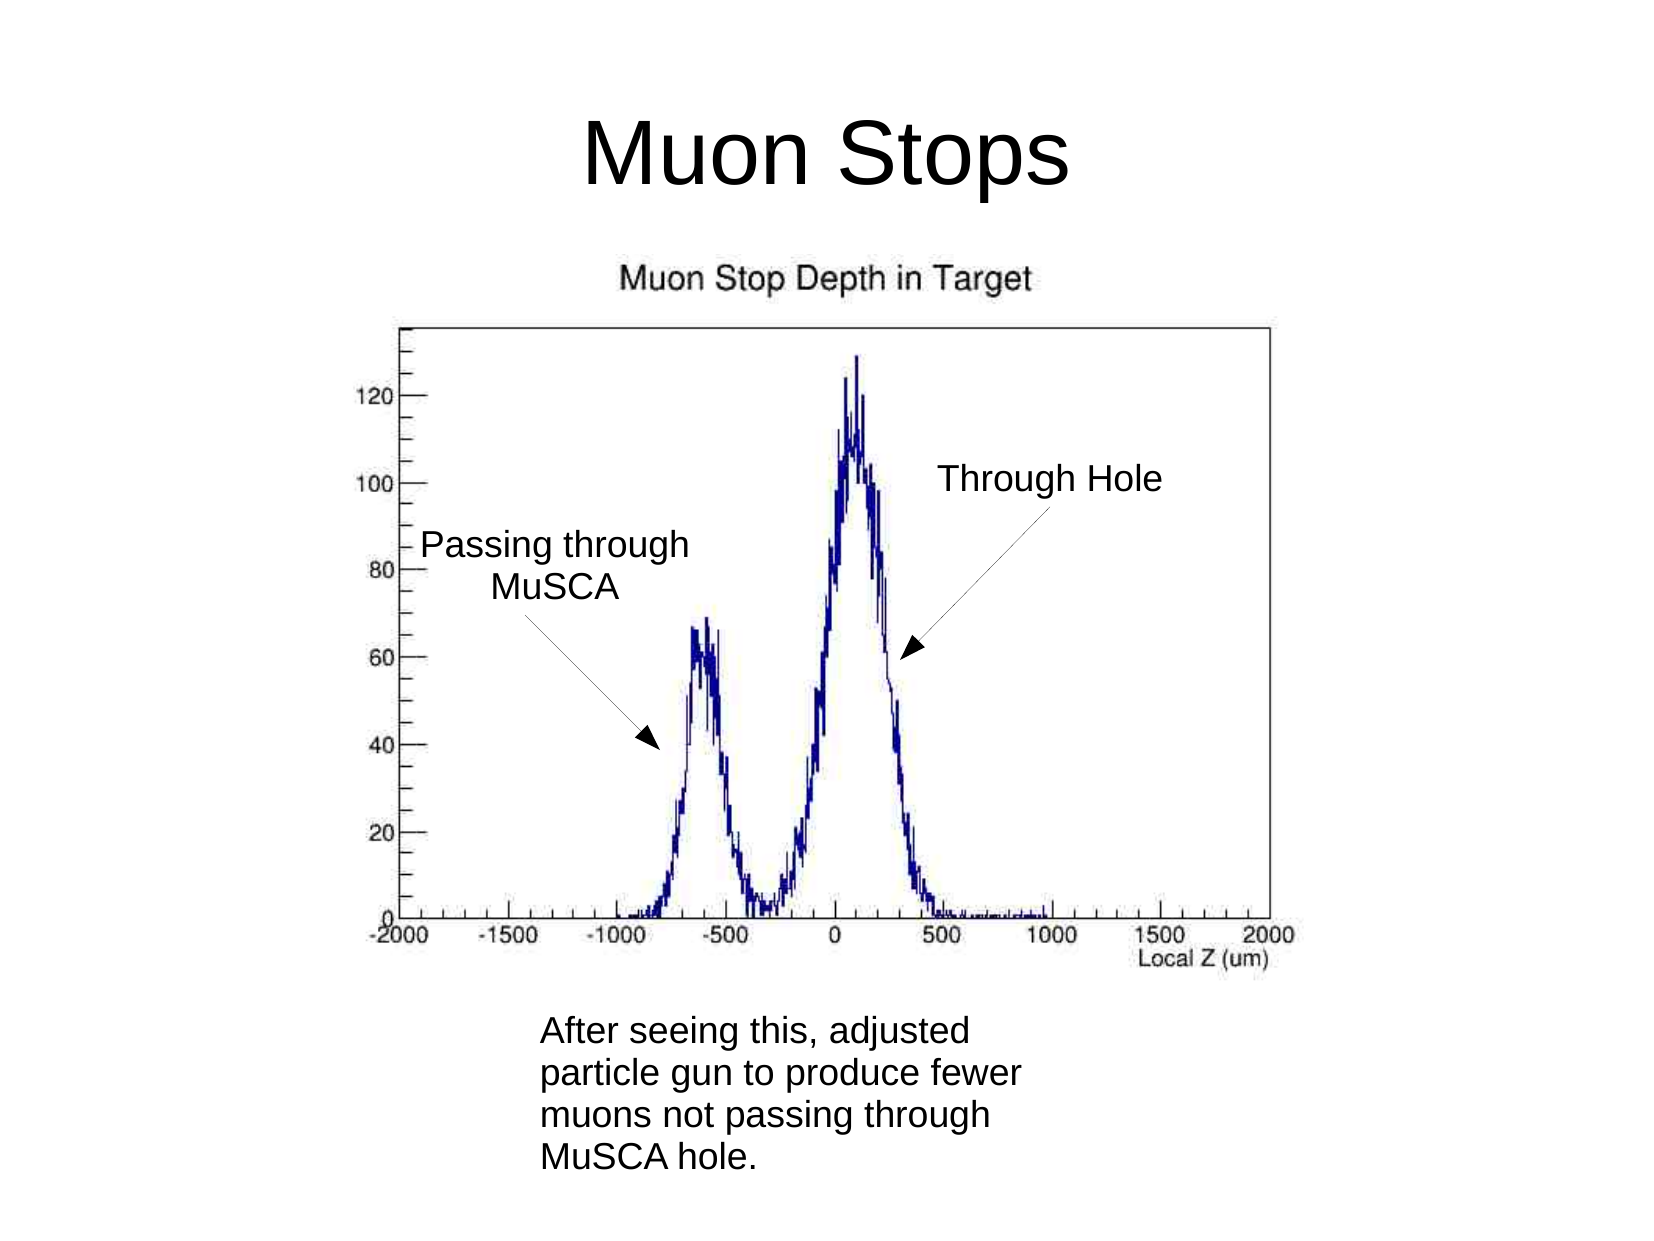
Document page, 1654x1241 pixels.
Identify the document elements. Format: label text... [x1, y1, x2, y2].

text_box Through Hole [915, 450, 1186, 507]
text_box Passing through MuSCA [360, 516, 751, 616]
picture [291, 254, 1379, 993]
text_box After seeing this, adjusted particle gun to produce fewer muons not passing through MuSCA hole. [525, 1002, 1096, 1186]
title Muon Stops [82, 49, 1571, 257]
